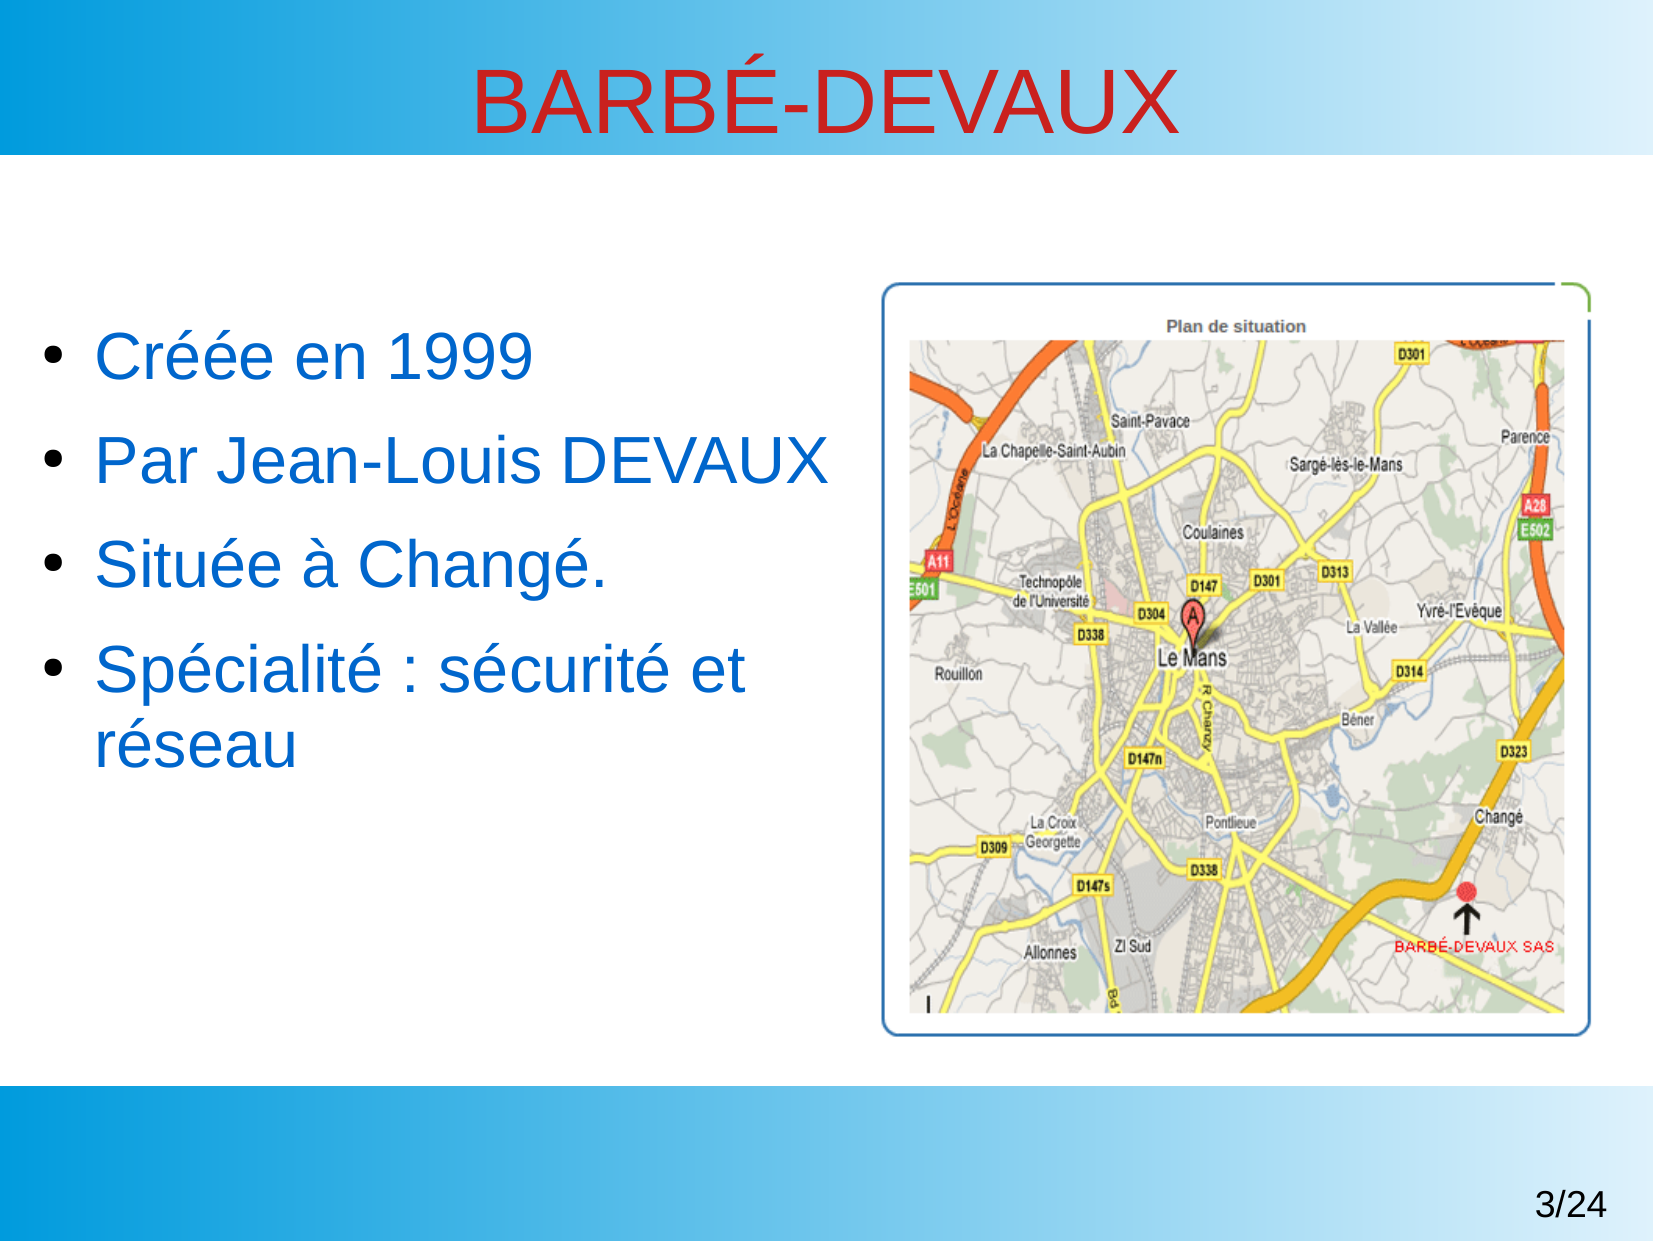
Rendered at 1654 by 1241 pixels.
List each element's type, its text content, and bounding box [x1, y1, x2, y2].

list Créée en 1999 Par Jean-Louis DEVAUX Située à Changé. Spécialité : sécurité et réseau [23, 318, 851, 827]
text_box <numéro>/24 [1520, 1175, 1654, 1241]
title BARBÉ-DEVAUX [82, 49, 1571, 155]
picture [874, 281, 1595, 1040]
